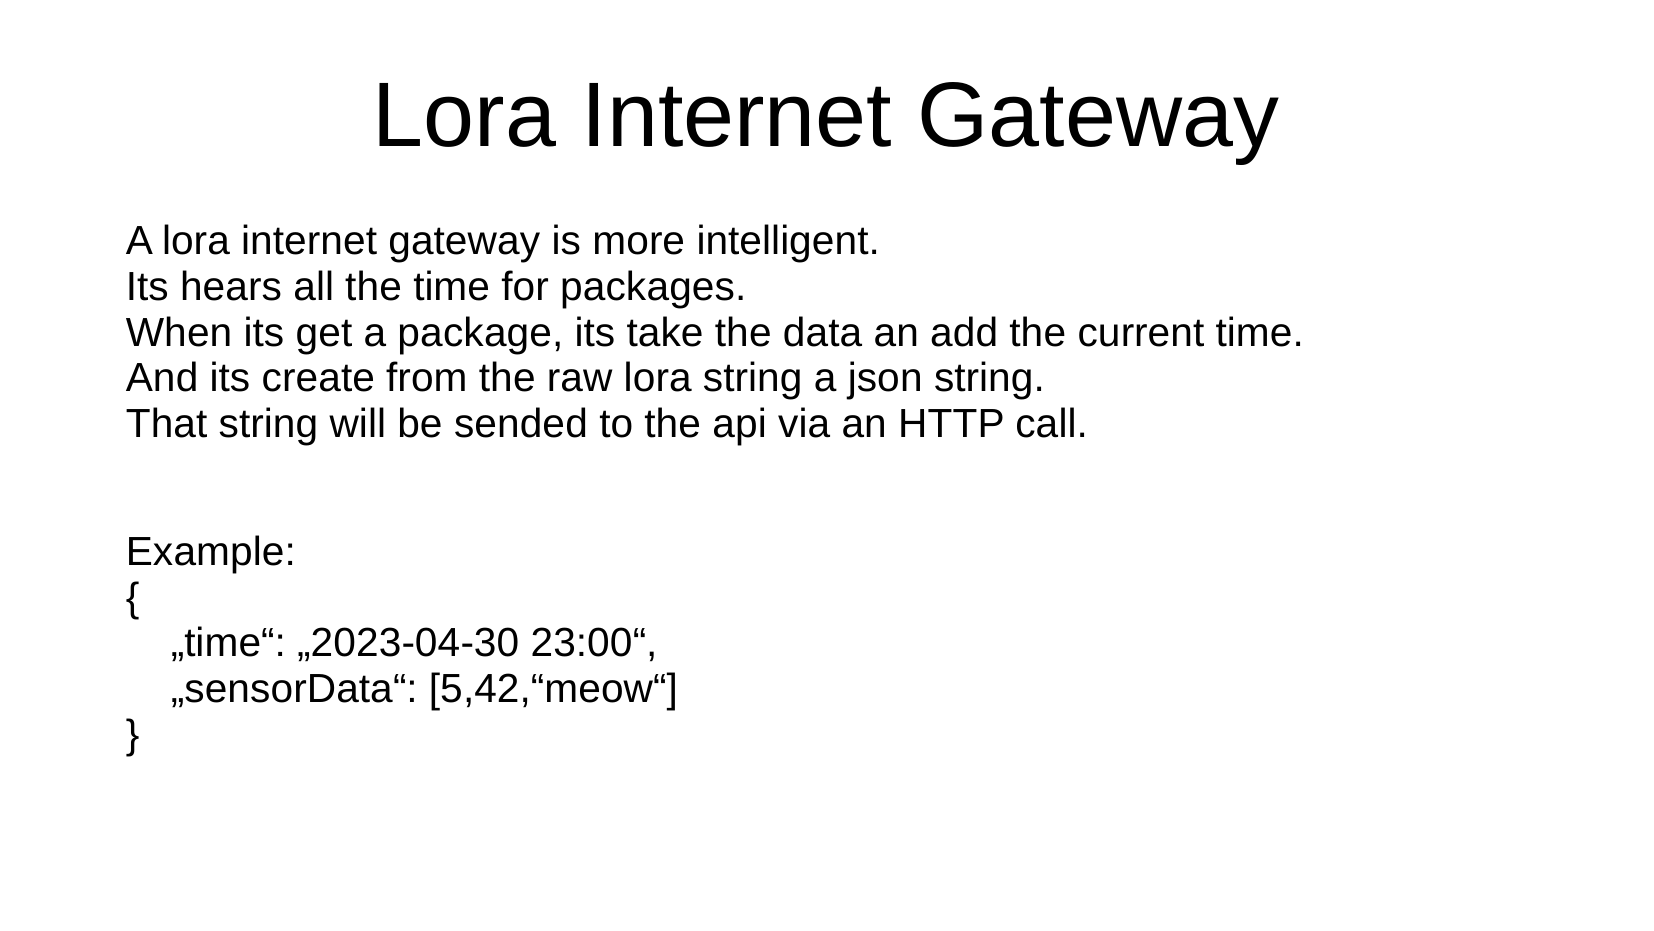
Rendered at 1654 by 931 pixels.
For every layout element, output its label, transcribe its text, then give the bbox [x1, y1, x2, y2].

title Lora Internet Gateway [82, 37, 1571, 193]
list A lora internet gateway is more intelligent. Its hears all the time for packages. When its get a package, its take the data an add the current time. And its create from the raw lora string a json string. That string will be sended to the api via an HTTP call. Example: { „time“: „2023-04-30 23:00“, „sensorData“: [5,42,“meow“] } [82, 217, 1571, 758]
